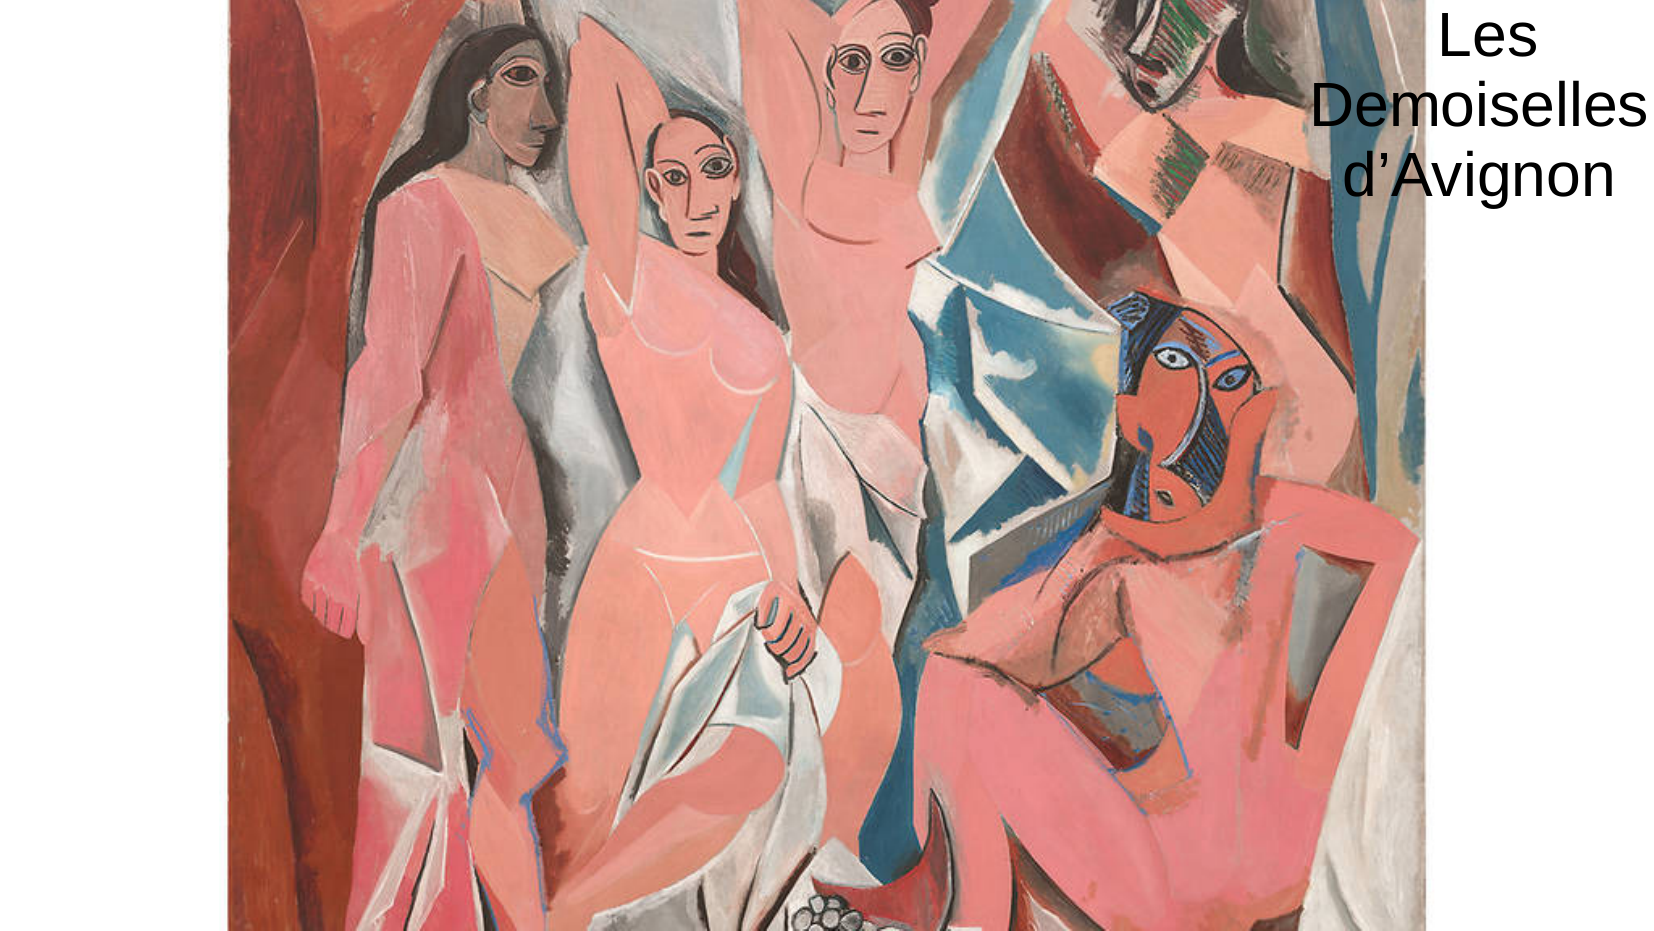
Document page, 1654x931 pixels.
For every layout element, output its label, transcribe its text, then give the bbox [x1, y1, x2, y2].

title Les Demoiselles d’Avignon [1305, 0, 1654, 210]
picture [0, 0, 1654, 931]
